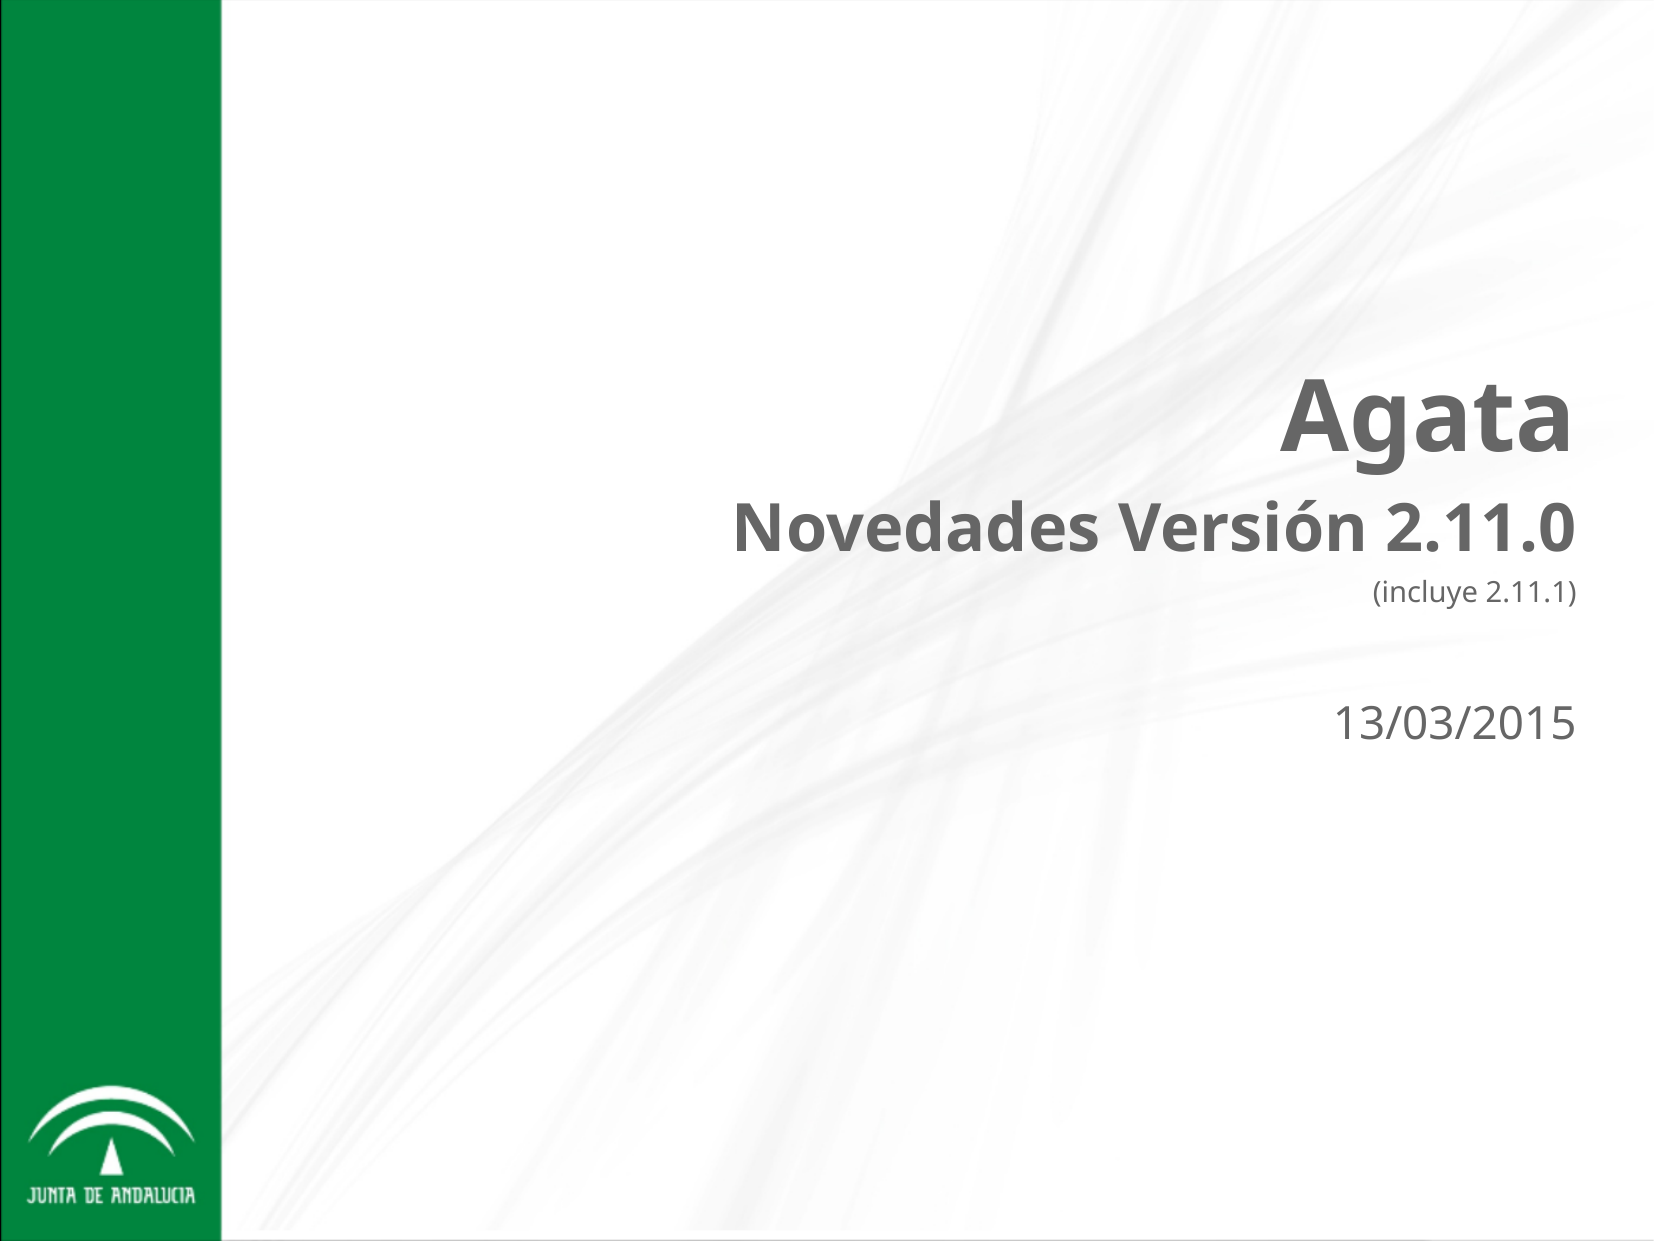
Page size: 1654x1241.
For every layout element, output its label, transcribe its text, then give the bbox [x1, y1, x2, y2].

subtitle Agata Novedades Versión 2.11.0 (incluye 2.11.1) 13/03/2015 [259, 37, 1577, 1123]
picture [0, 0, 1654, 1241]
